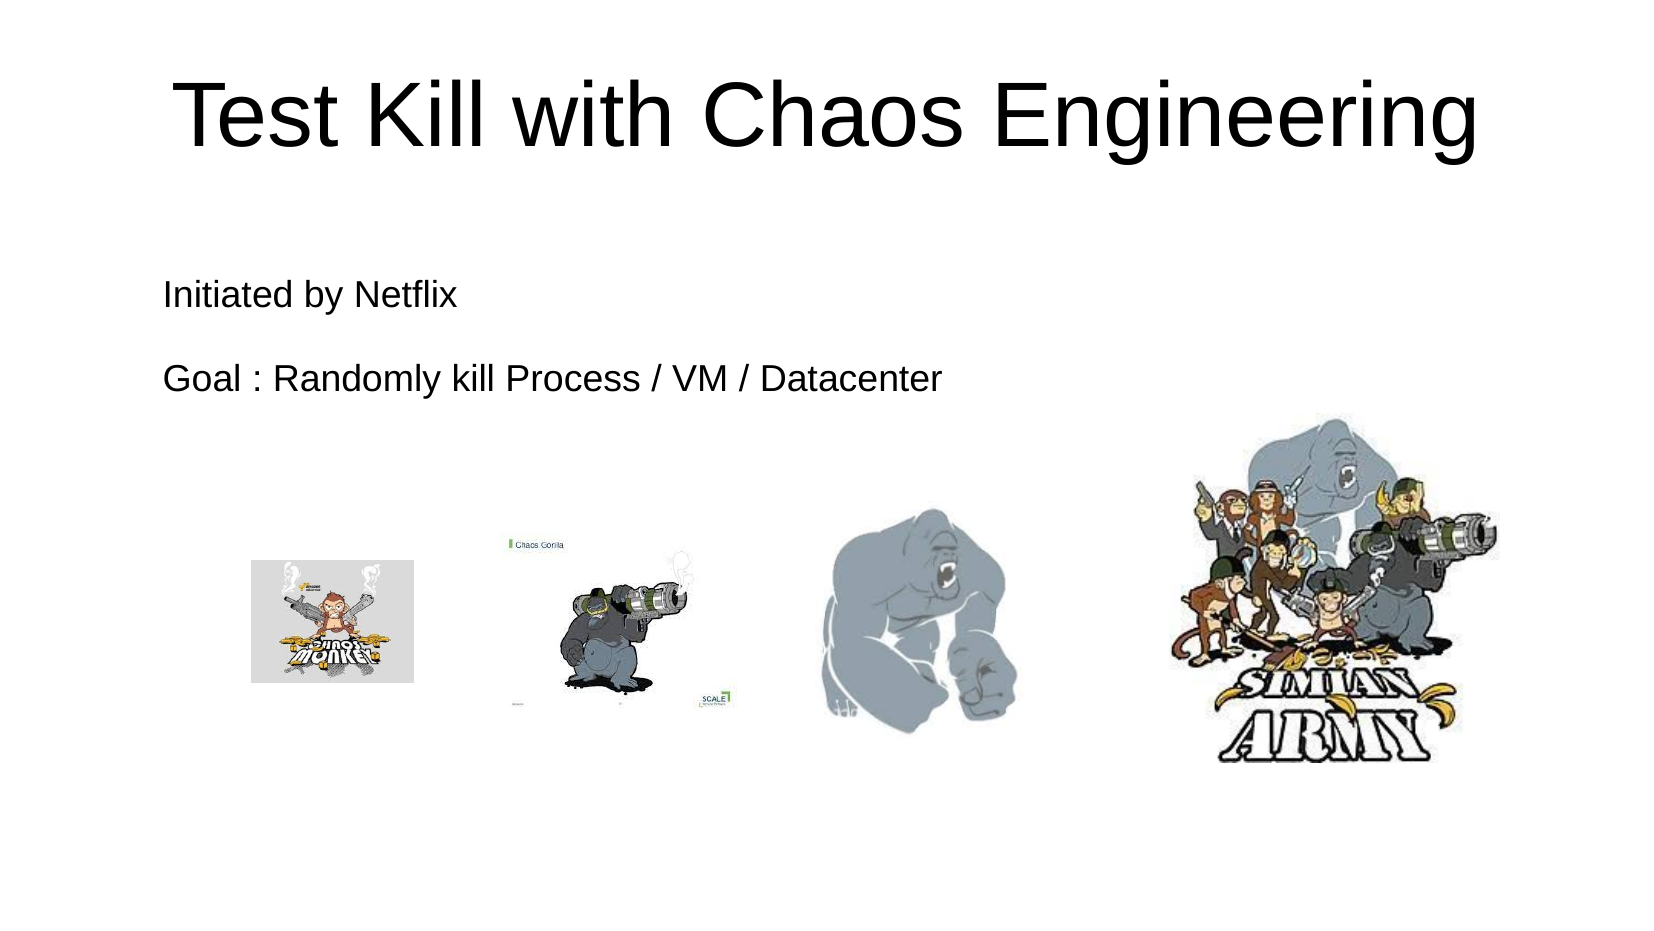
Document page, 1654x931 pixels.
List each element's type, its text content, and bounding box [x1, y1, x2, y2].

picture [251, 560, 414, 683]
picture [1169, 413, 1506, 763]
picture [798, 501, 1047, 739]
picture [501, 531, 739, 709]
text_box Initiated by Netflix Goal : Randomly kill Process / VM / Datacenter [147, 265, 1152, 449]
title Test Kill with Chaos Engineering [82, 37, 1571, 193]
